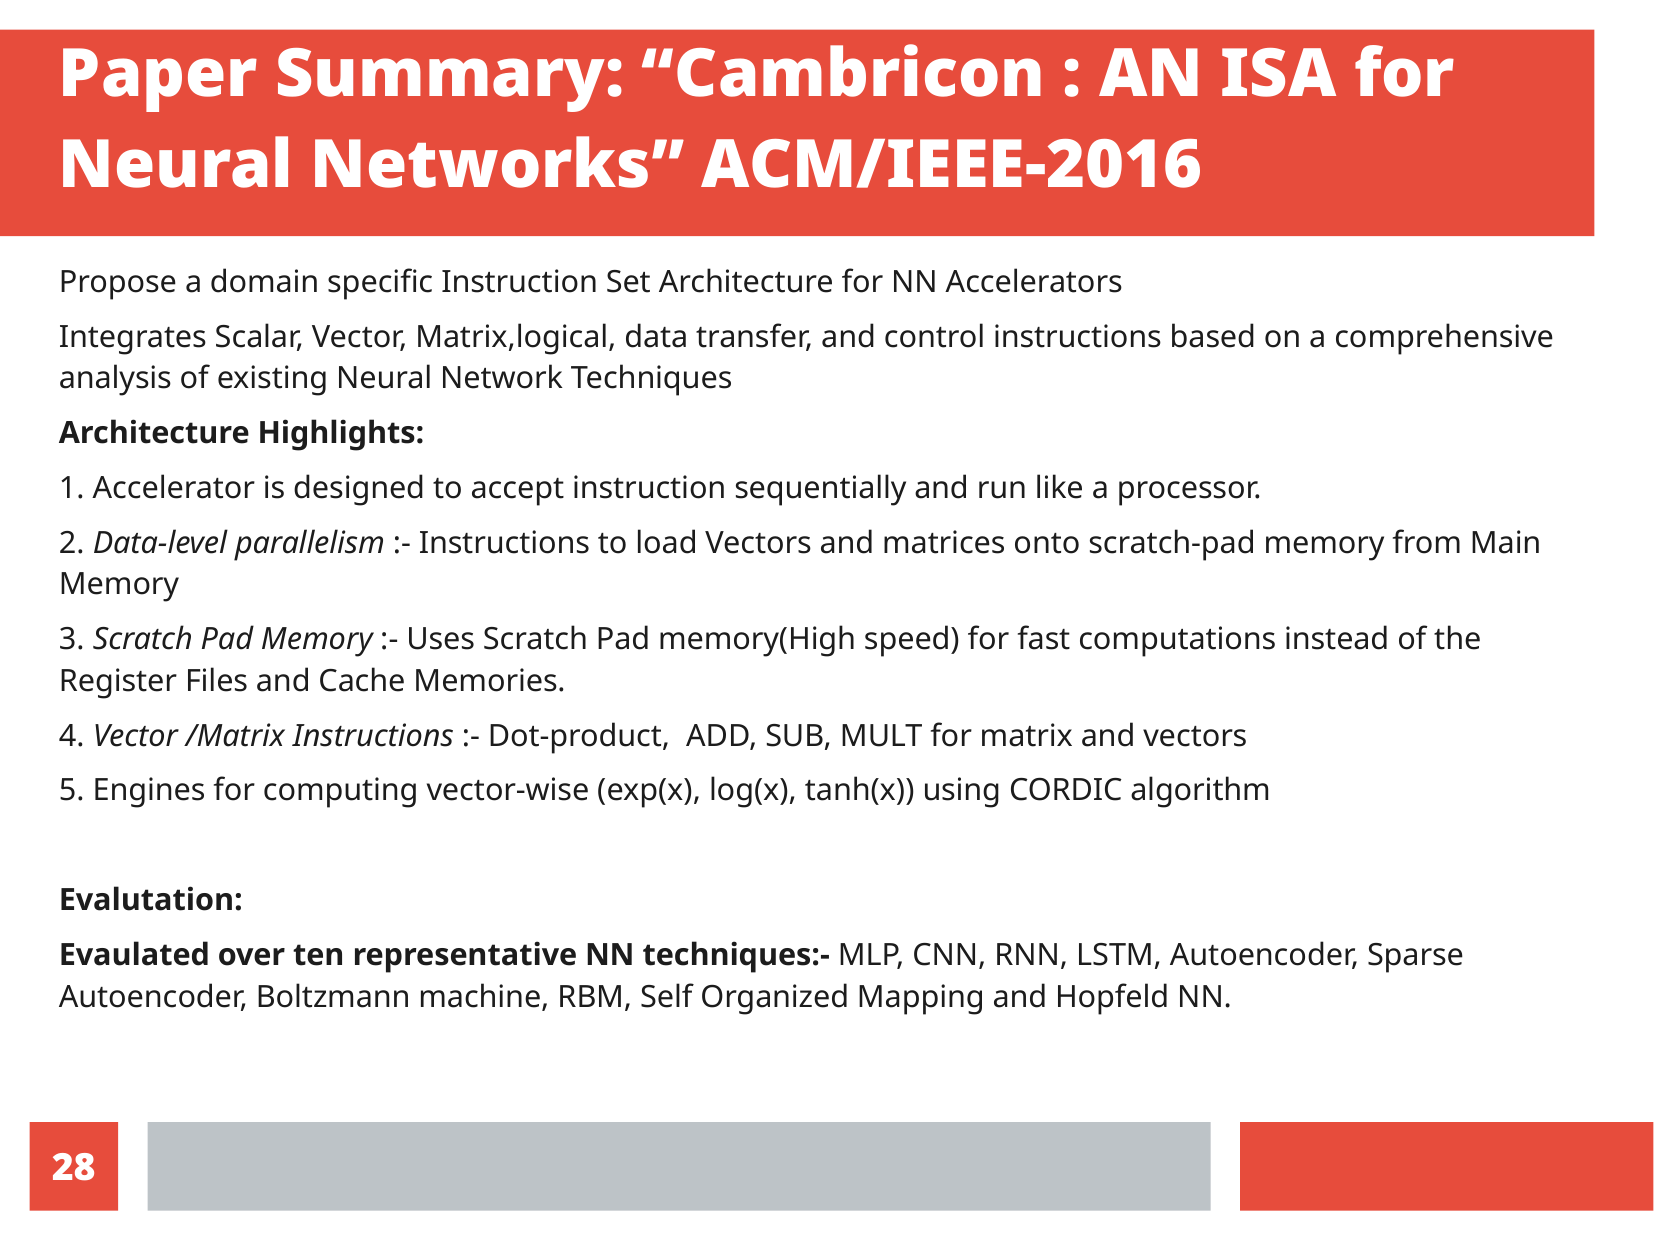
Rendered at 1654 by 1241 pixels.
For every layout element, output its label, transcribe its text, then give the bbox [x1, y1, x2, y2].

title Paper Summary: “Cambricon : AN ISA for Neural Networks” ACM/IEEE-2016 [59, 59, 1595, 207]
list Propose a domain specific Instruction Set Architecture for NN Accelerators Integrates Scalar, Vector, Matrix,logical, data transfer, and control instructions based on a comprehensive analysis of existing Neural Network Techniques Architecture Highlights: 1. Accelerator is designed to accept instruction sequentially and run like a processor. 2. Data-level parallelism :- Instructions to load Vectors and matrices onto scratch-pad memory from Main Memory 3. Scratch Pad Memory :- Uses Scratch Pad memory(High speed) for fast computations instead of the Register Files and Cache Memories. 4. Vector /Matrix Instructions :- Dot-product, ADD, SUB, MULT for matrix and vectors 5. Engines for computing vector-wise (exp(x), log(x), tanh(x)) using CORDIC algorithm Evalutation: Evaulated over ten representative NN techniques:- MLP, CNN, RNN, LSTM, Autoencoder, Sparse Autoencoder, Boltzmann machine, RBM, Self Organized Mapping and Hopfeld NN. [59, 259, 1565, 1028]
